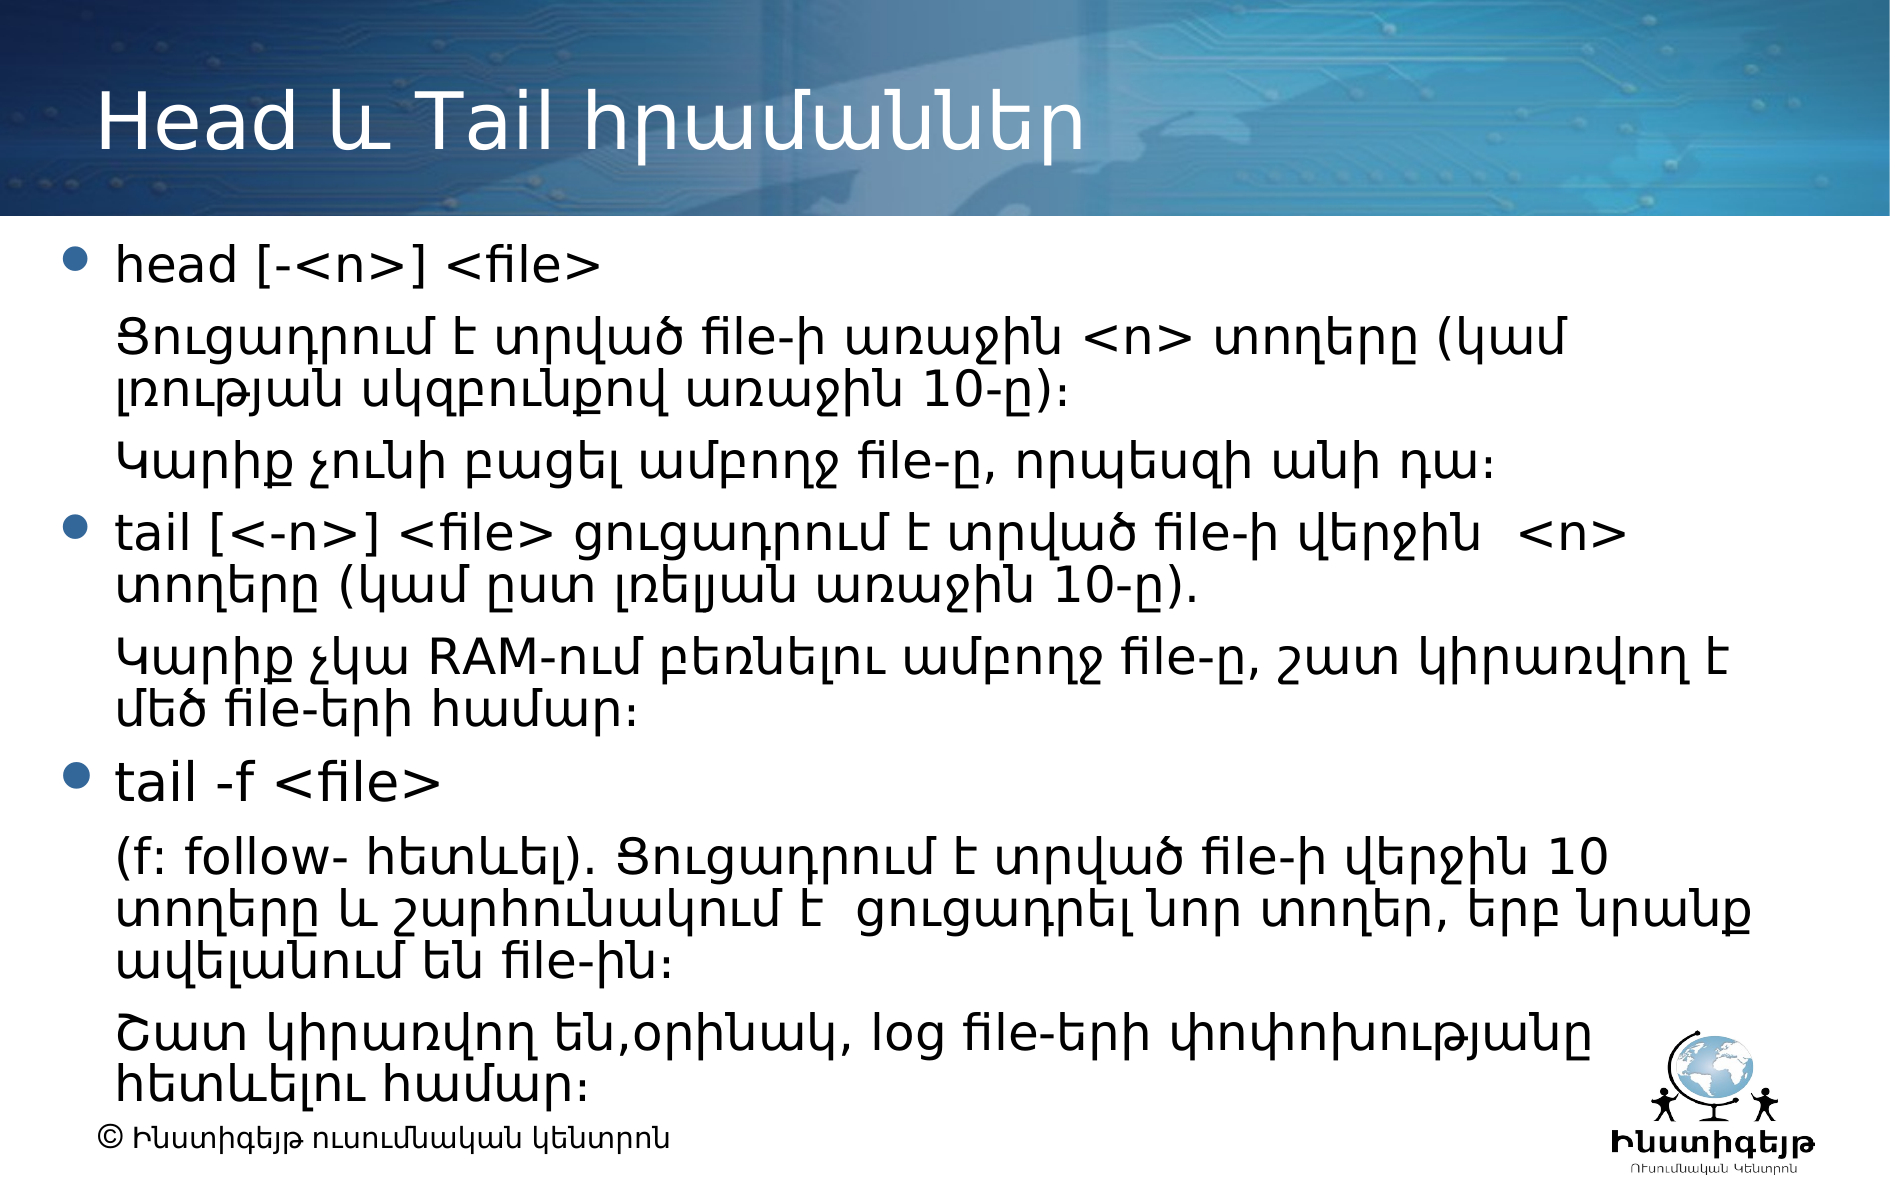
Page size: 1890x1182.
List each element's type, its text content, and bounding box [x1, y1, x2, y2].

list head [-<n>] <file> Ցուցադրում է տրված file-ի առաջին <n> տողերը (կամ լռության սկզբունքով առաջին 10-ը)։ Կարիք չունի բացել ամբողջ file-ը, որպեսզի անի դա։ tail [<-n>] <file> ցուցադրում է տրված file-ի վերջին <n> տողերը (կամ ըստ լռելյան առաջին 10-ը). Կարիք չկա RAM-ում բեռնելու ամբողջ file-ը, շատ կիրառվող է մեծ file-երի համար։ tail -f <file> (f: follow- հետևել). Ցուցադրում է տրված file-ի վերջին 10 տողերը և շարհունակում է ցուցադրել նոր տողեր, երբ նրանք ավելանում են file-ին։ Շատ կիրառվող են,օրինակ, log file-երի փոփոխությանը հետևելու համար։ [59, 241, 1763, 273]
picture [0, 0, 1890, 216]
title Head և Tail հրամաններ [94, 47, 1793, 57]
picture [1612, 1030, 1815, 1175]
